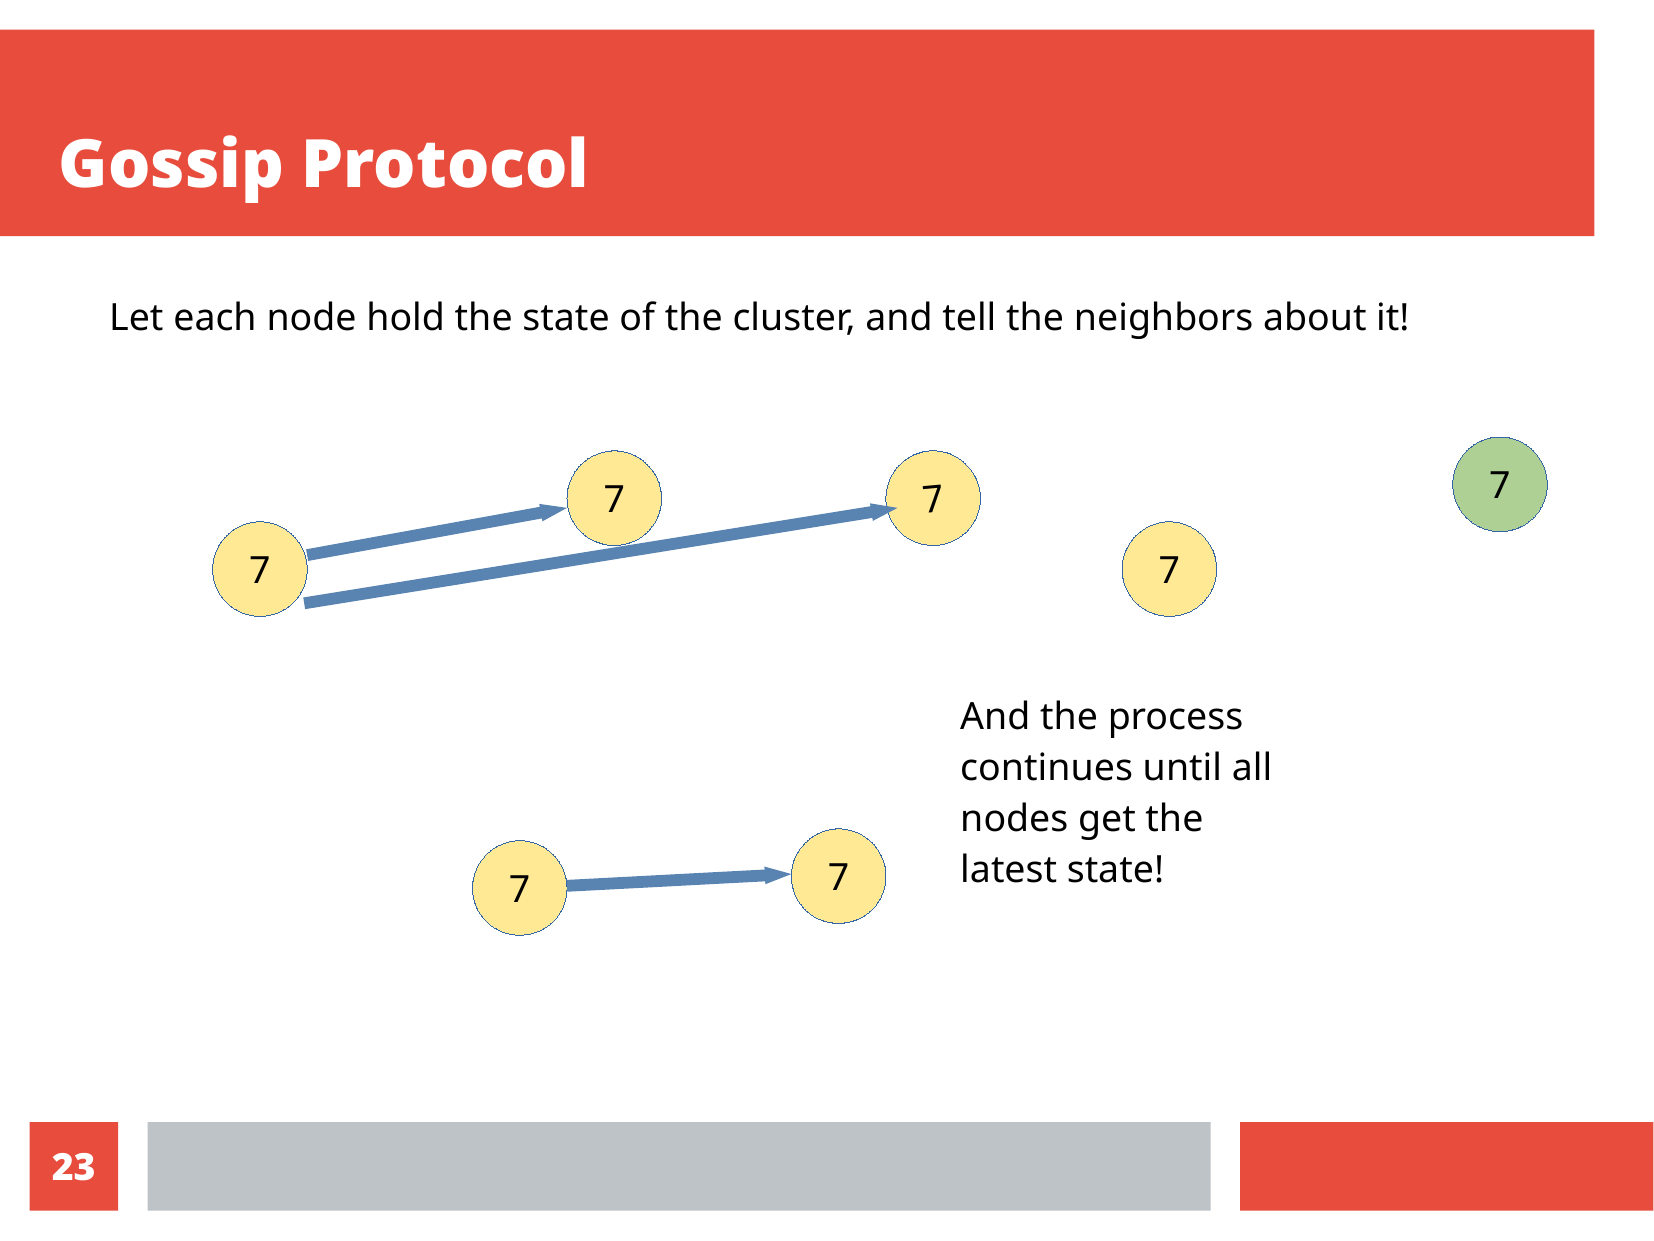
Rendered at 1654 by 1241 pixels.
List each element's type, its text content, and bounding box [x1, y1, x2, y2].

text_box 7 [885, 450, 981, 546]
text_box 7 [791, 828, 886, 924]
text_box 7 [472, 840, 567, 936]
text_box And the process continues until all nodes get the latest state! [945, 681, 1300, 886]
text_box 7 [212, 521, 308, 617]
text_box 7 [566, 450, 662, 546]
text_box Let each node hold the state of the cluster, and tell the neighbors about it! [94, 283, 1273, 346]
title Gossip Protocol [59, 59, 1595, 207]
text_box 7 [1452, 437, 1548, 532]
text_box 7 [1122, 521, 1217, 617]
